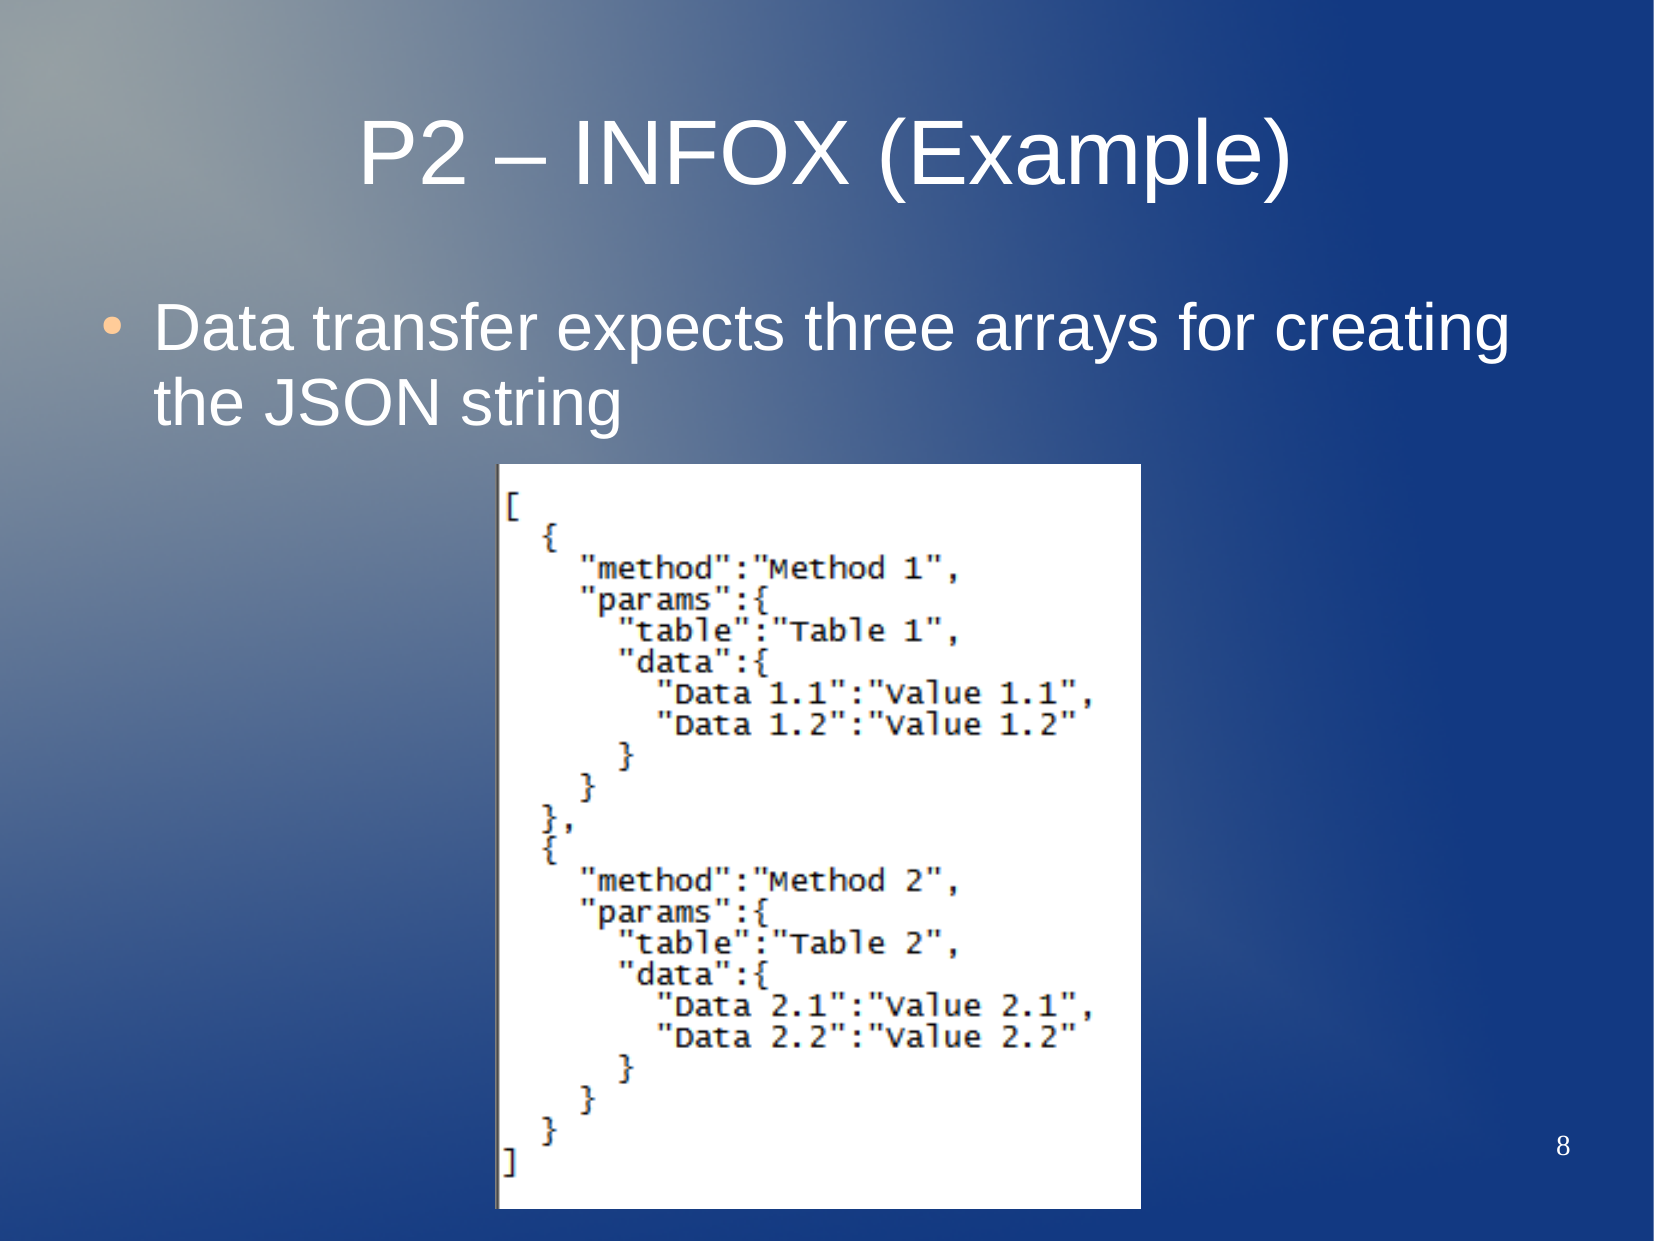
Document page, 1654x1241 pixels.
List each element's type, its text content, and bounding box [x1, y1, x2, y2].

title P2 – INFOX (Example) [82, 49, 1571, 257]
picture [0, 0, 1654, 1241]
list Data transfer expects three arrays for creating the JSON string [82, 290, 1571, 1109]
